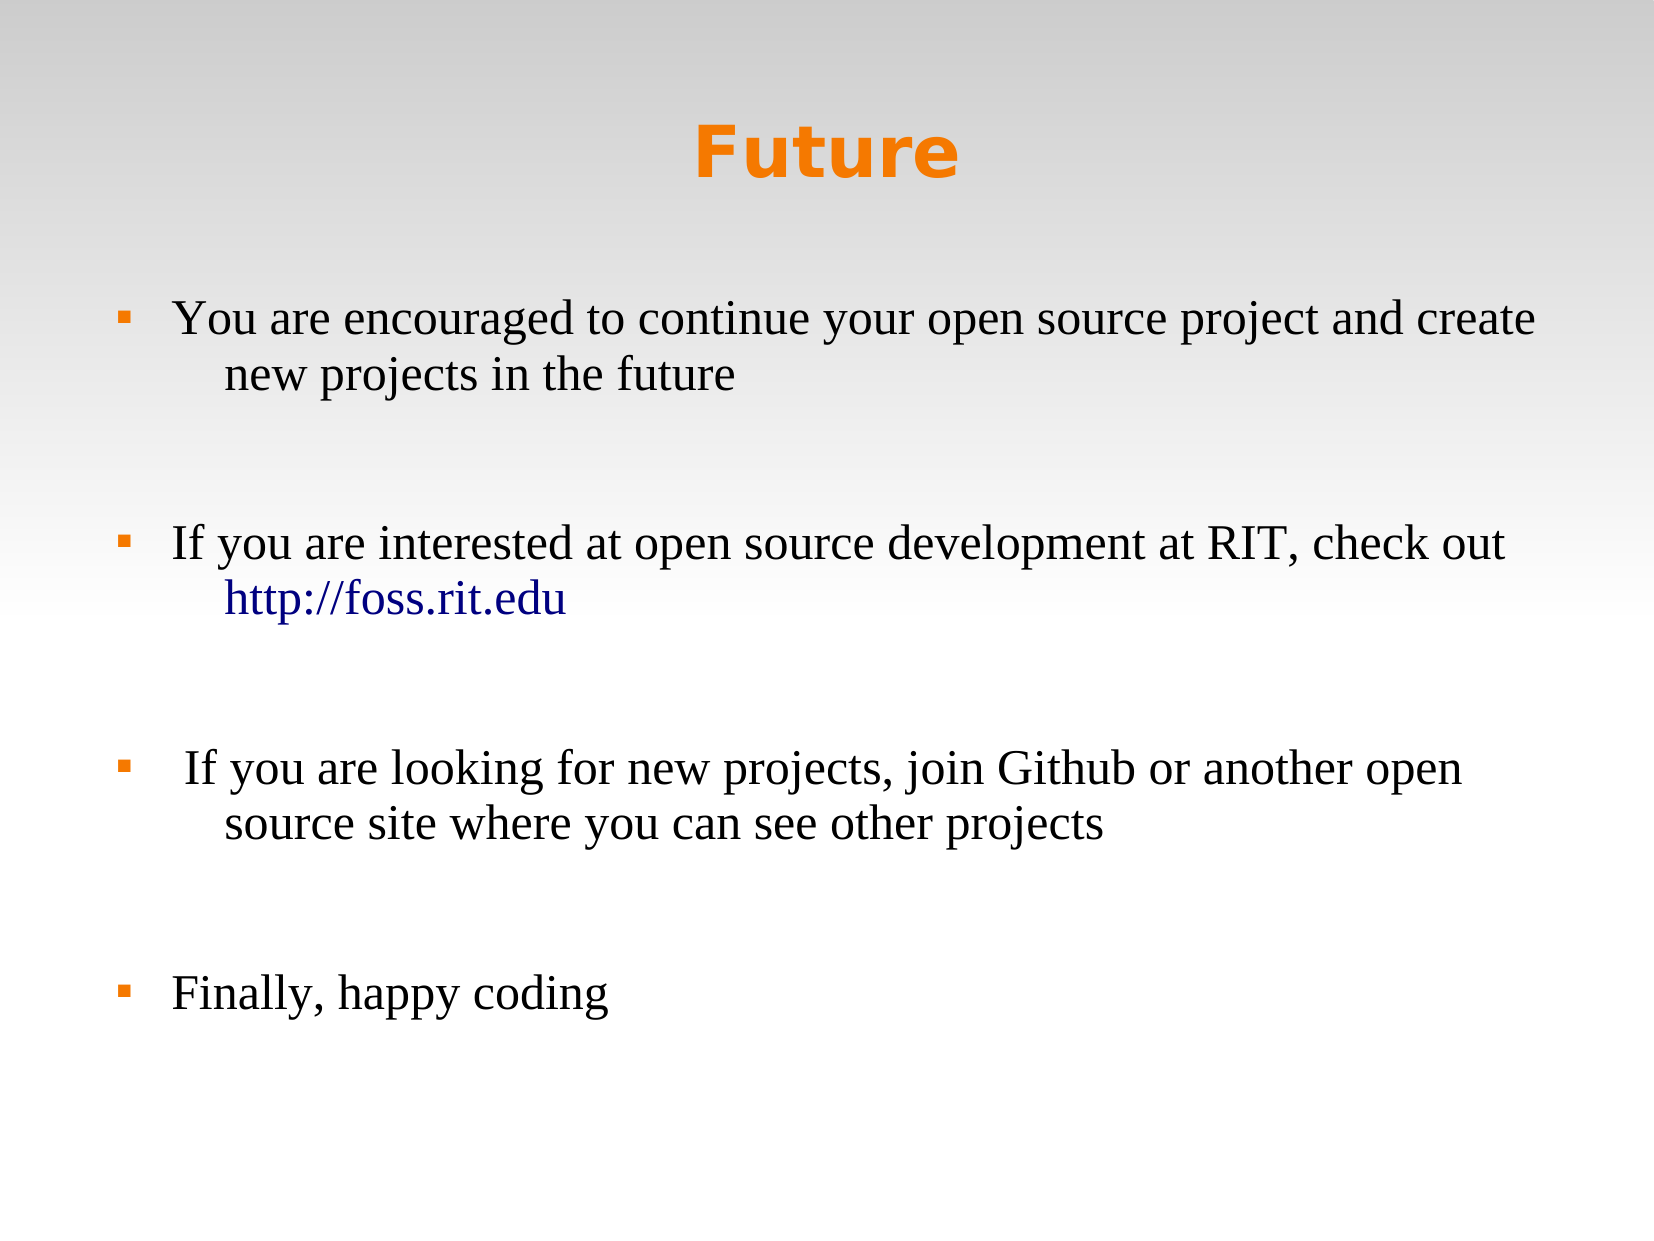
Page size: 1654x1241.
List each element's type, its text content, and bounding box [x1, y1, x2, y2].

list You are encouraged to continue your open source project and create new projects in the future If you are interested at open source development at RIT, check out http://foss.rit.edu If you are looking for new projects, join Github or another open source site where you can see other projects Finally, happy coding [82, 290, 1571, 1241]
title Future [82, 49, 1571, 257]
